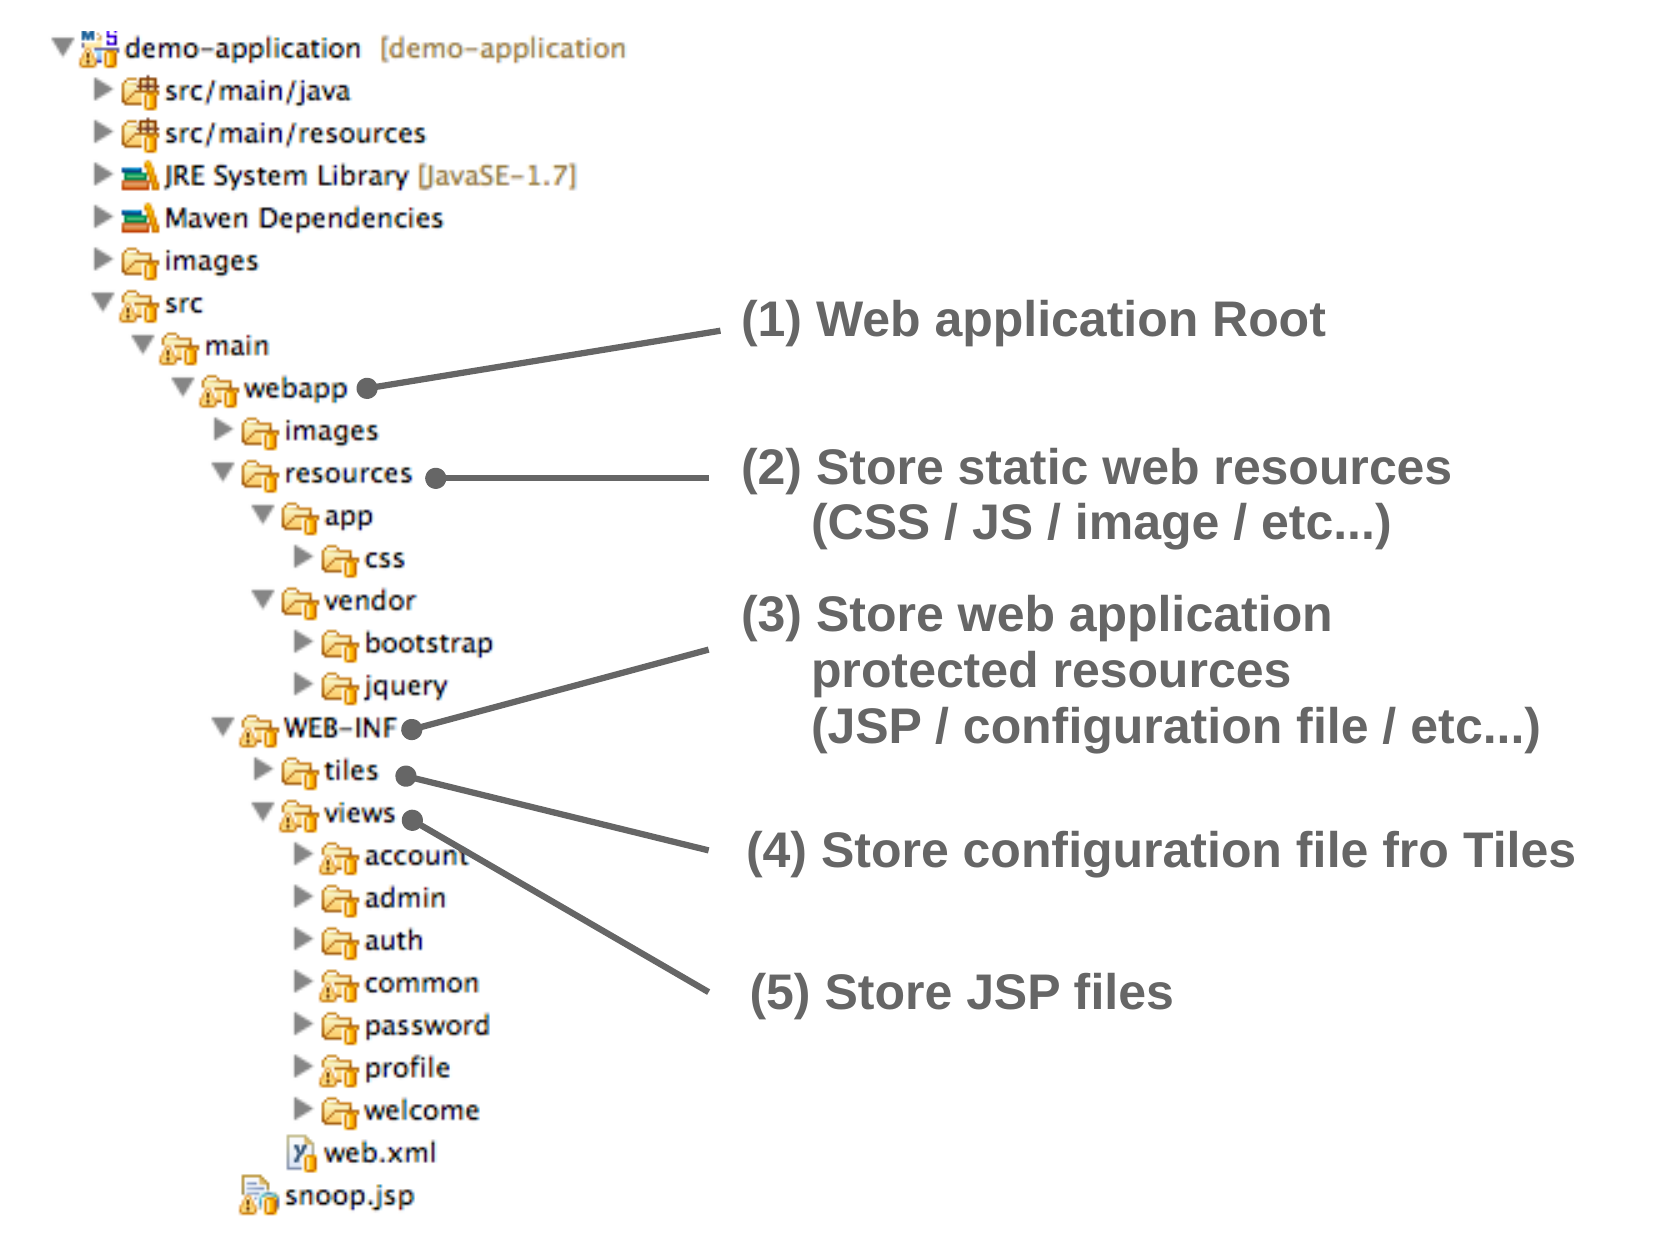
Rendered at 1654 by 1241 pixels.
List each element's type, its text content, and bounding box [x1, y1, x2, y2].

text_box (4) Store configuration file fro Tiles [731, 815, 1592, 886]
text_box (5) Store JSP files [734, 956, 1190, 1028]
picture [35, 31, 650, 1223]
text_box (2) Store static web resources (CSS / JS / image / etc...) [726, 431, 1467, 558]
text_box (3) Store web application protected resources (JSP / configuration file / etc...) [726, 579, 1556, 762]
text_box (1) Web application Root [726, 283, 1342, 355]
